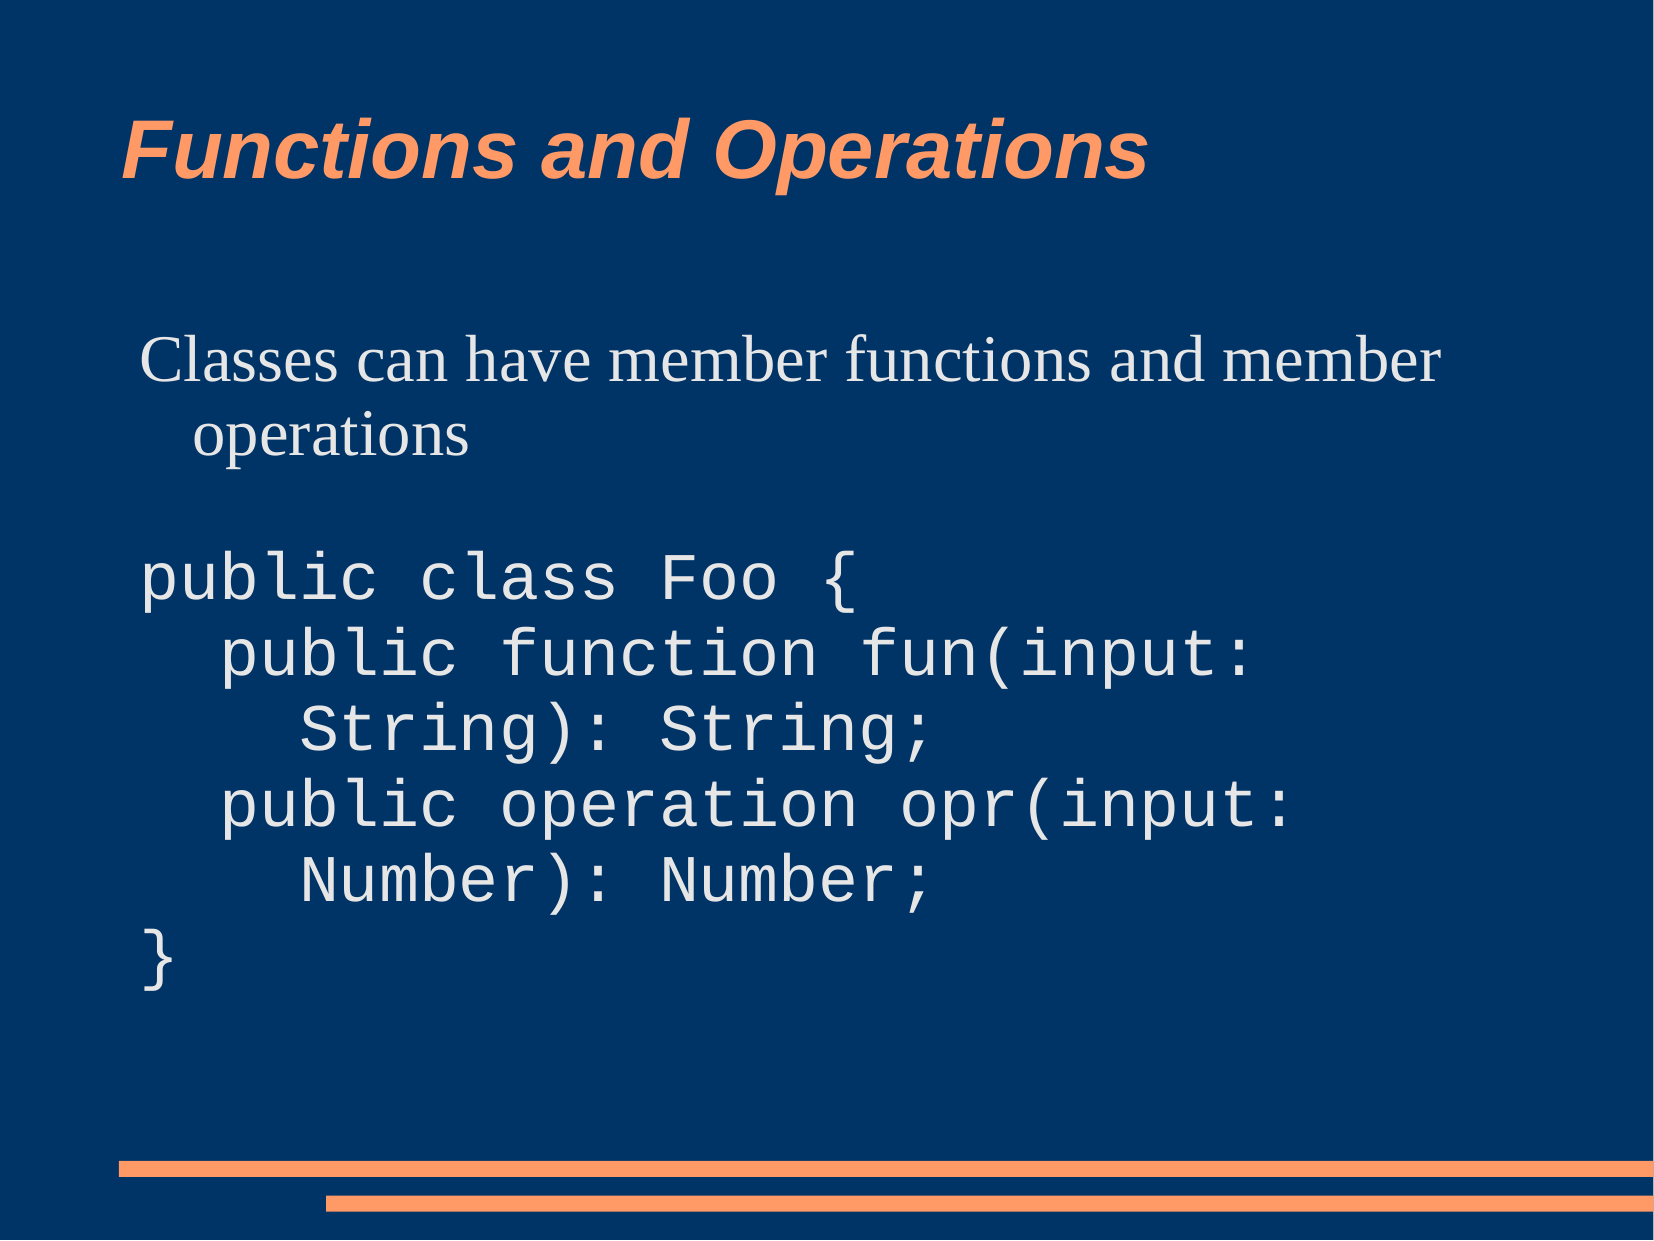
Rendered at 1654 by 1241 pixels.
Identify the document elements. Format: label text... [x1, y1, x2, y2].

list Classes can have member functions and member operations public class Foo { public function fun(input: String): String; public operation opr(input: Number): Number; } [121, 322, 1561, 1133]
title Functions and Operations [121, 46, 1534, 254]
